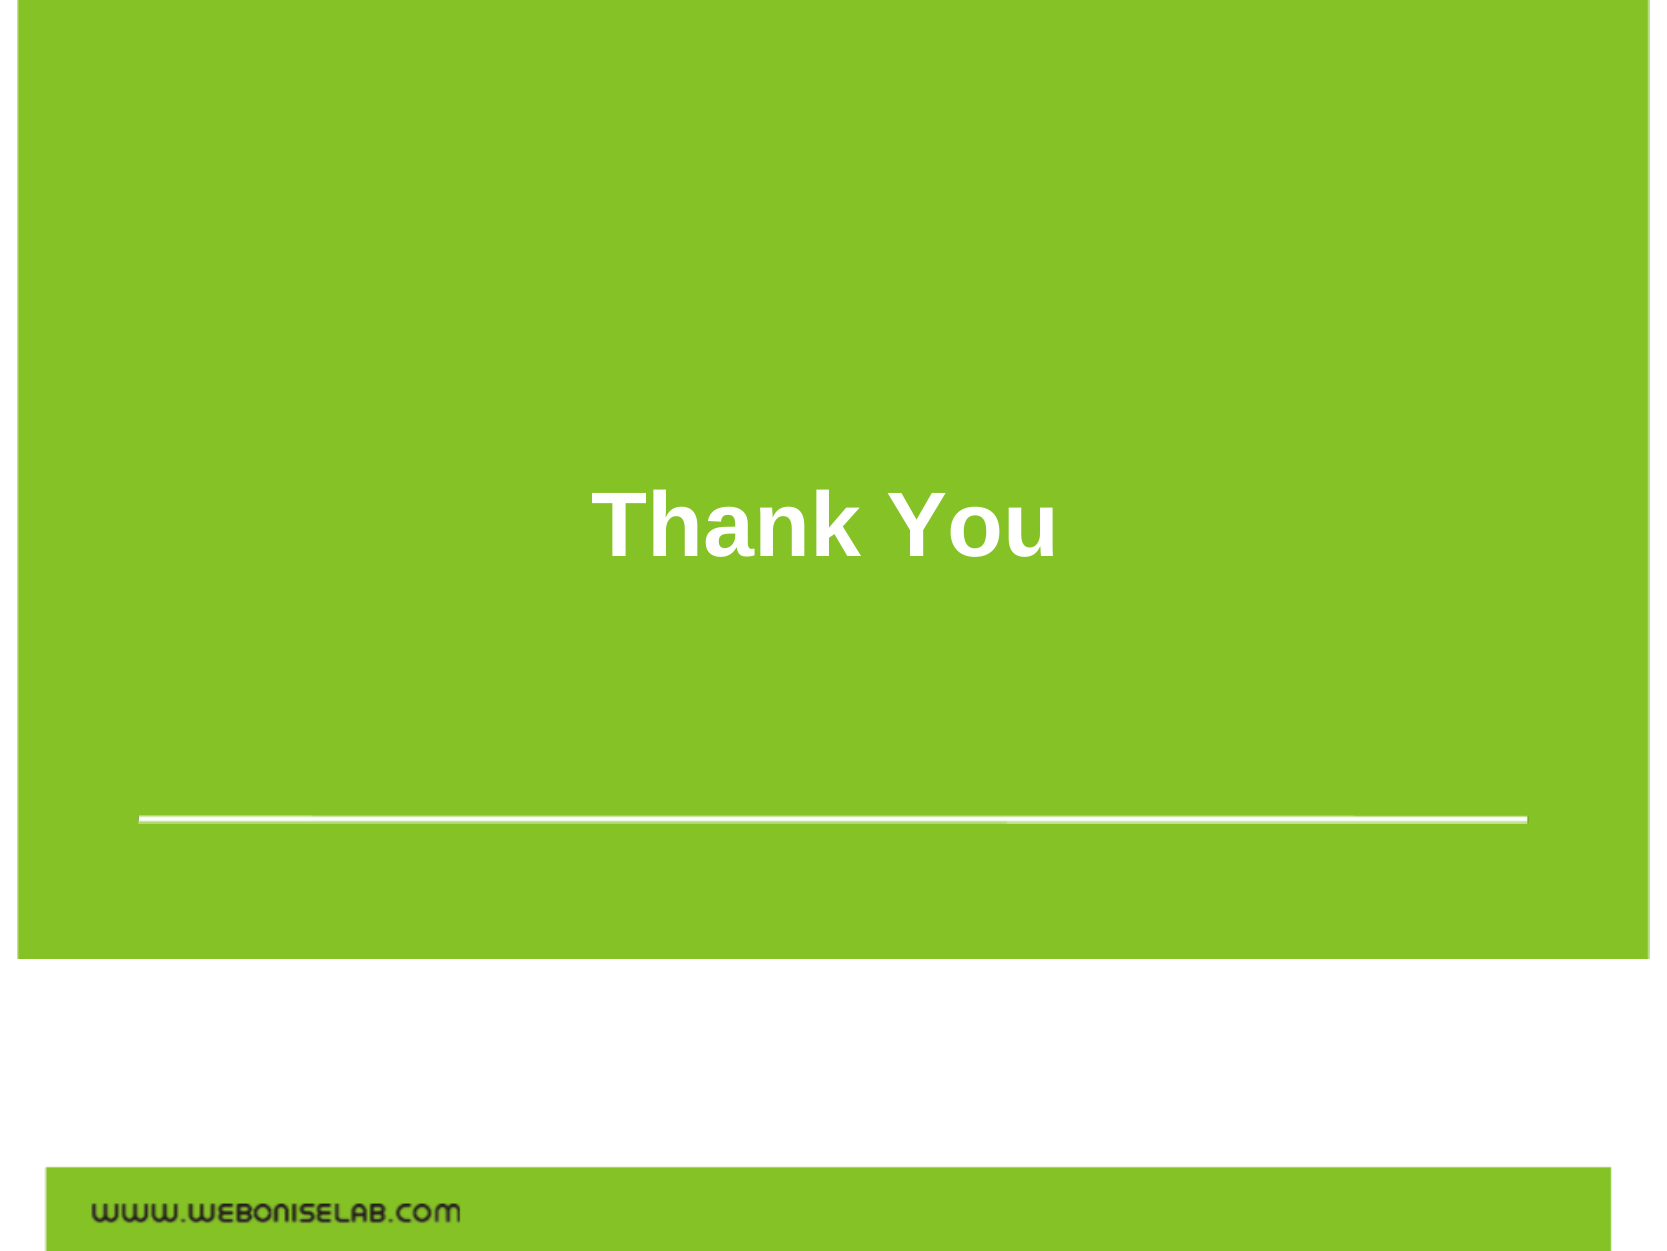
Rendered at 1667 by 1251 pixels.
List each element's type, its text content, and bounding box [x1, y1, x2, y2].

text_box Thank You [0, 472, 1653, 577]
picture [0, 0, 1667, 1251]
